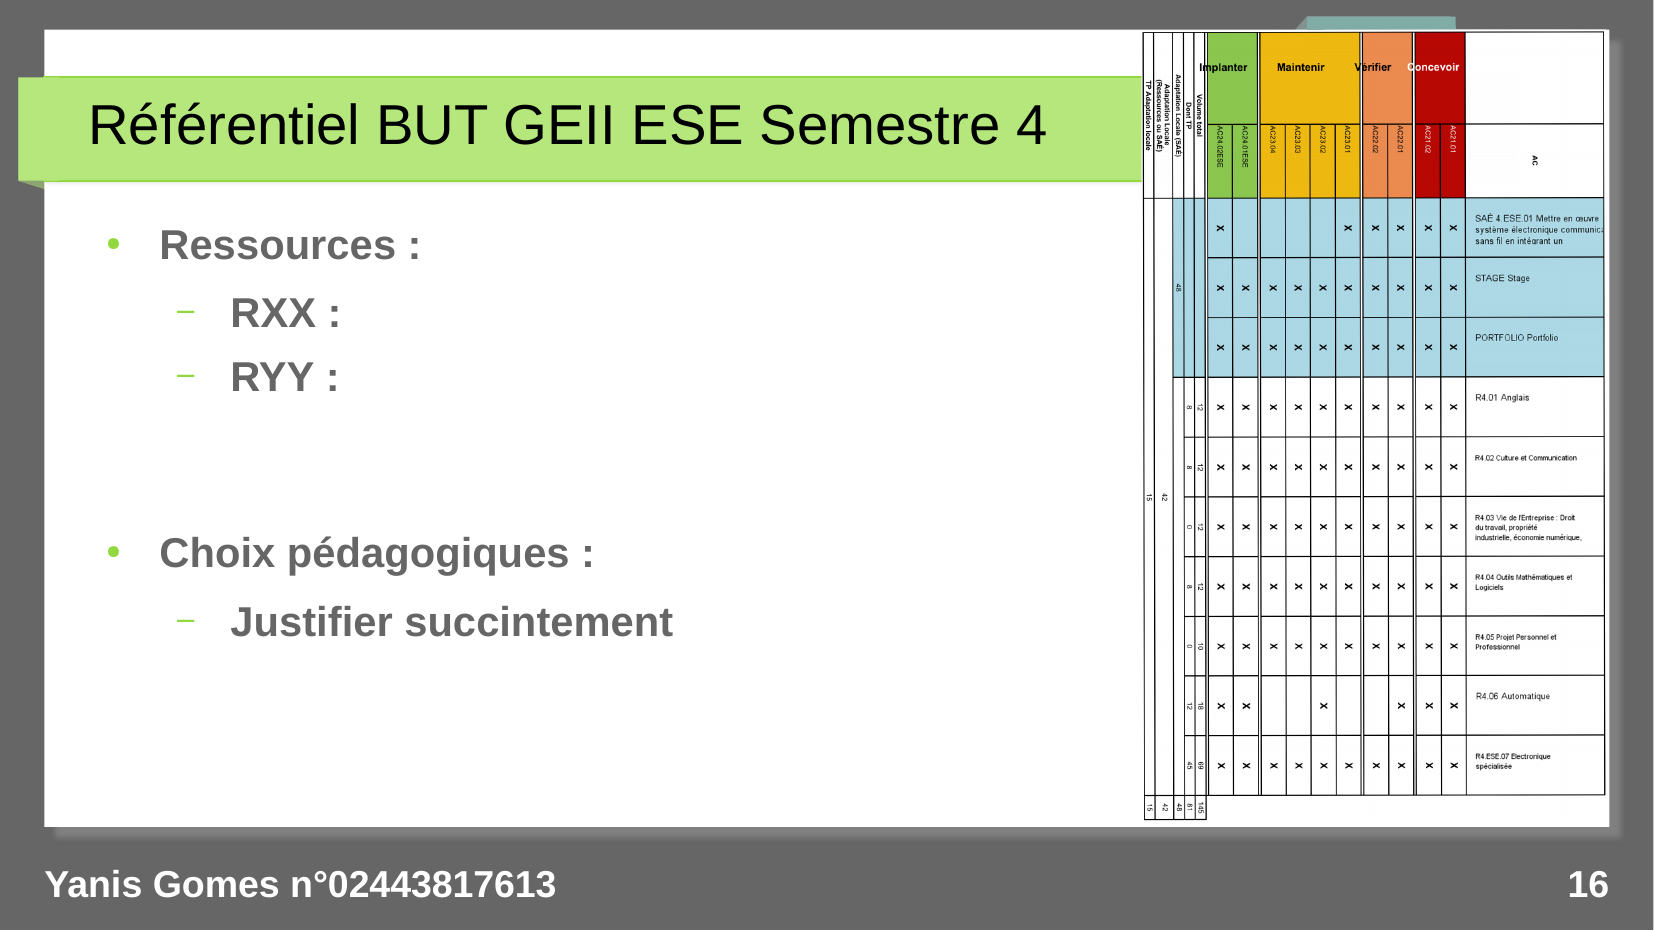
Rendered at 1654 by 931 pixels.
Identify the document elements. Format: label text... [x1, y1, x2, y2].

list Ressources : RXX : RYY : [88, 221, 1142, 504]
text_box Yanis Gomes n°02443817613 [29, 856, 680, 916]
text_box <numéro> [974, 856, 1625, 916]
picture [1141, 29, 1607, 821]
title Référentiel BUT GEII ESE Semestre 4 [88, 73, 1141, 178]
list Choix pédagogiques : Justifier succintement [88, 529, 1142, 812]
